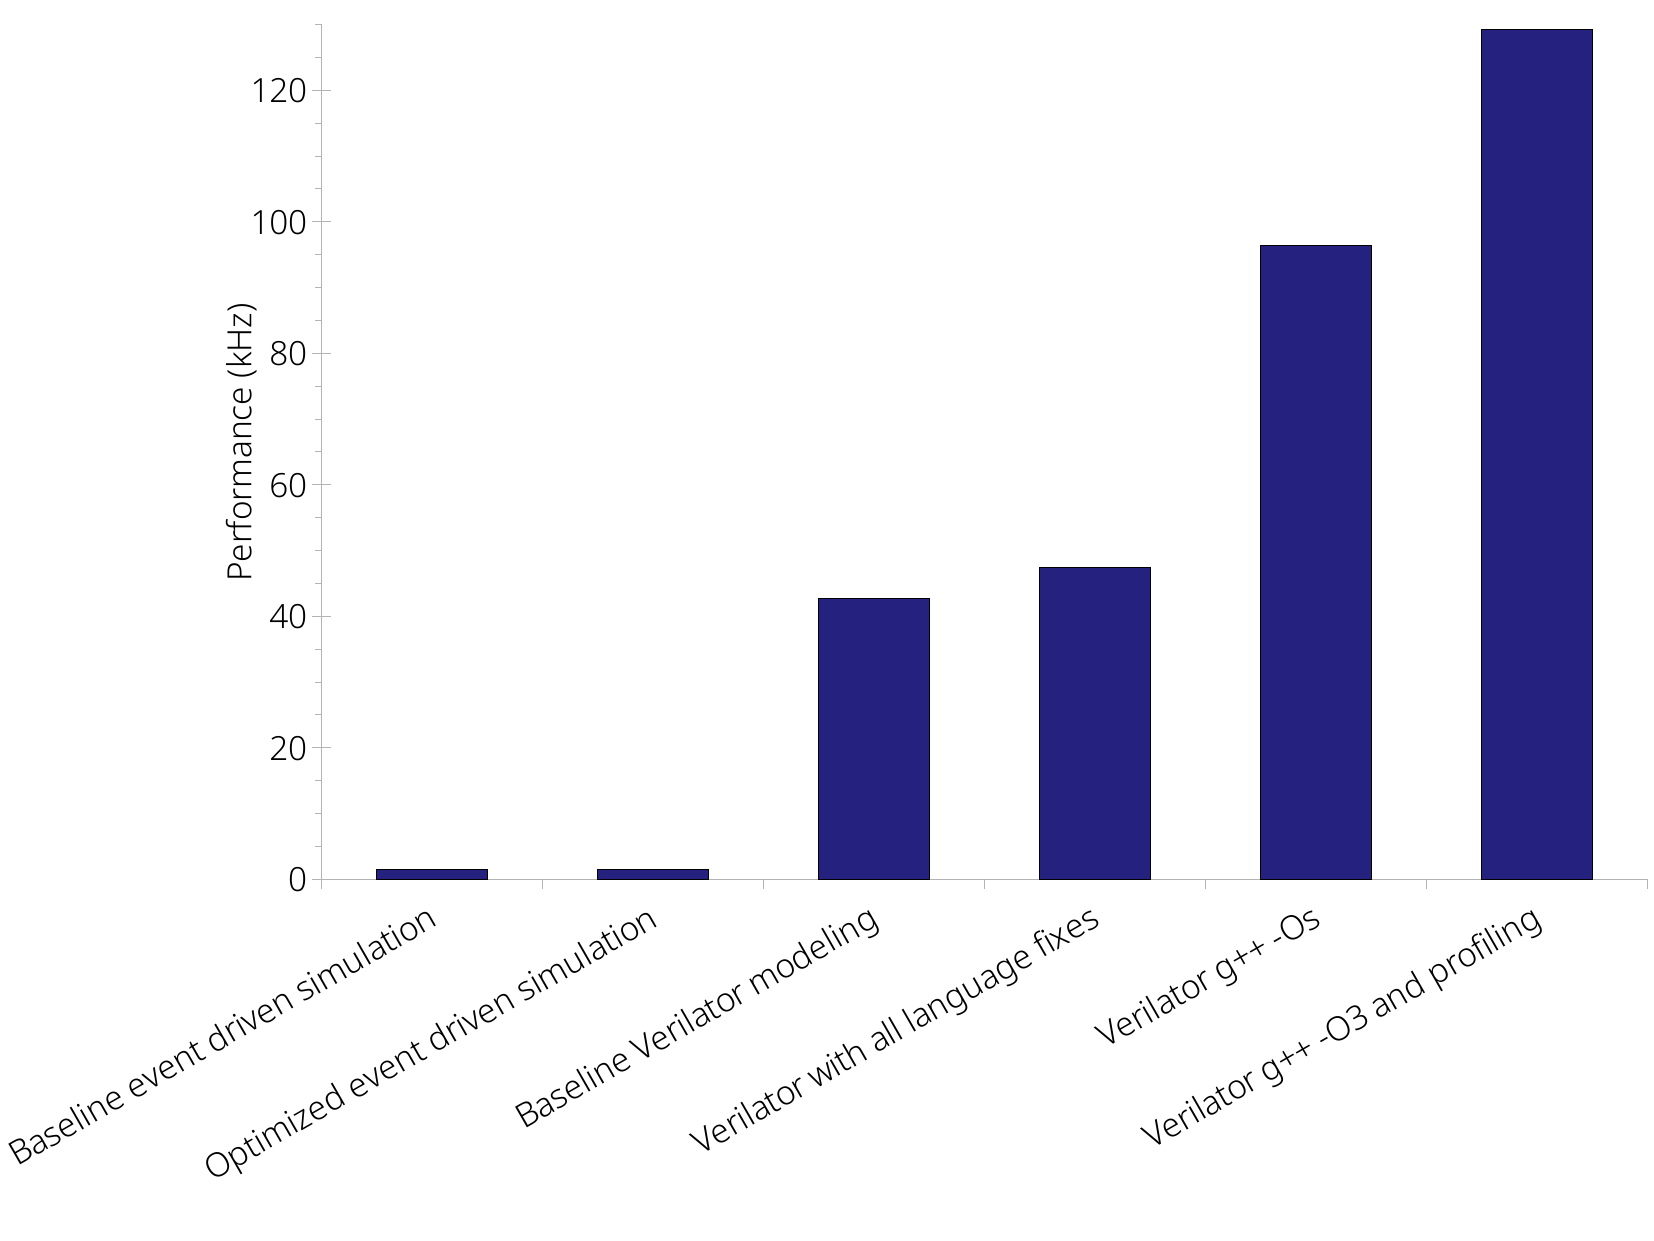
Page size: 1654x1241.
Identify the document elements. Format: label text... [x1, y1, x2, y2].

chart [0, 0, 1654, 1241]
text_box Performance (kHz) [213, 388, 264, 497]
